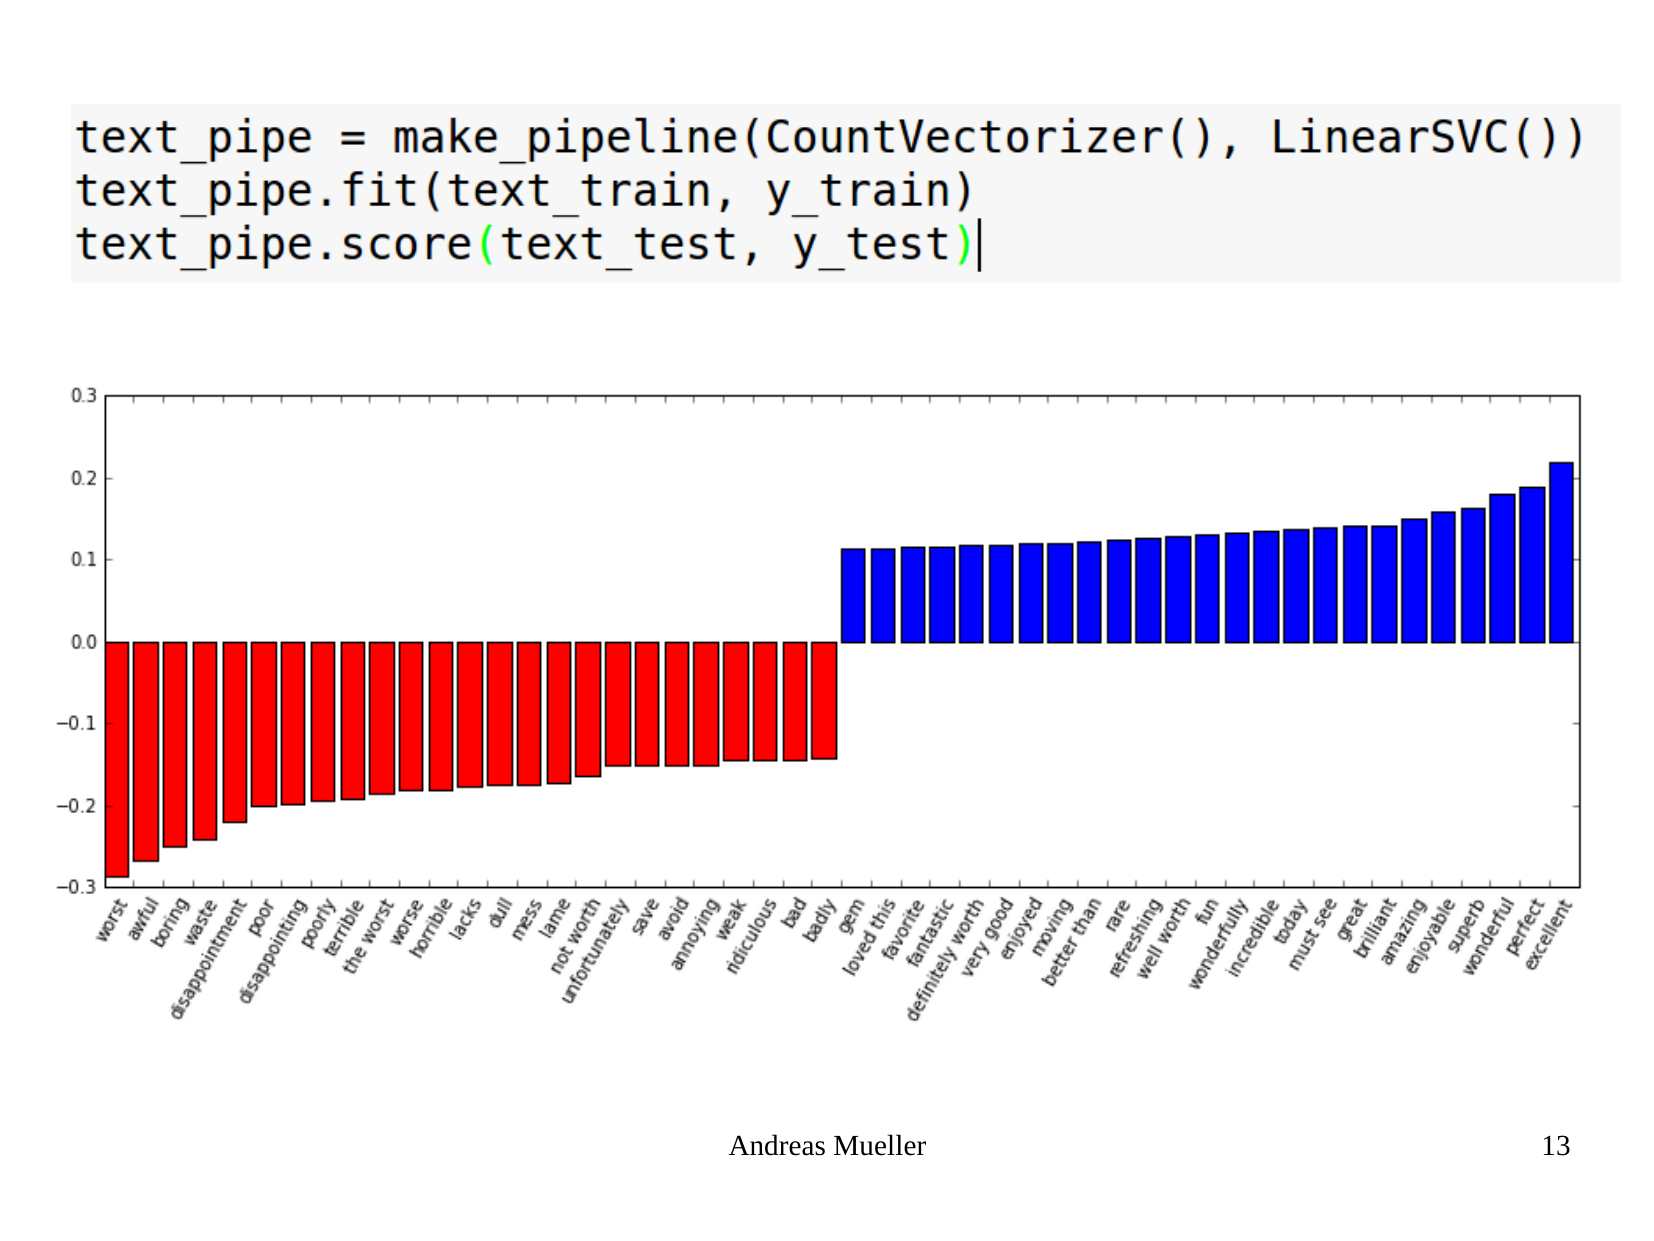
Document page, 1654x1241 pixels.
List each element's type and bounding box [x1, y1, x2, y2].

picture [71, 104, 1621, 284]
picture [45, 376, 1590, 1036]
